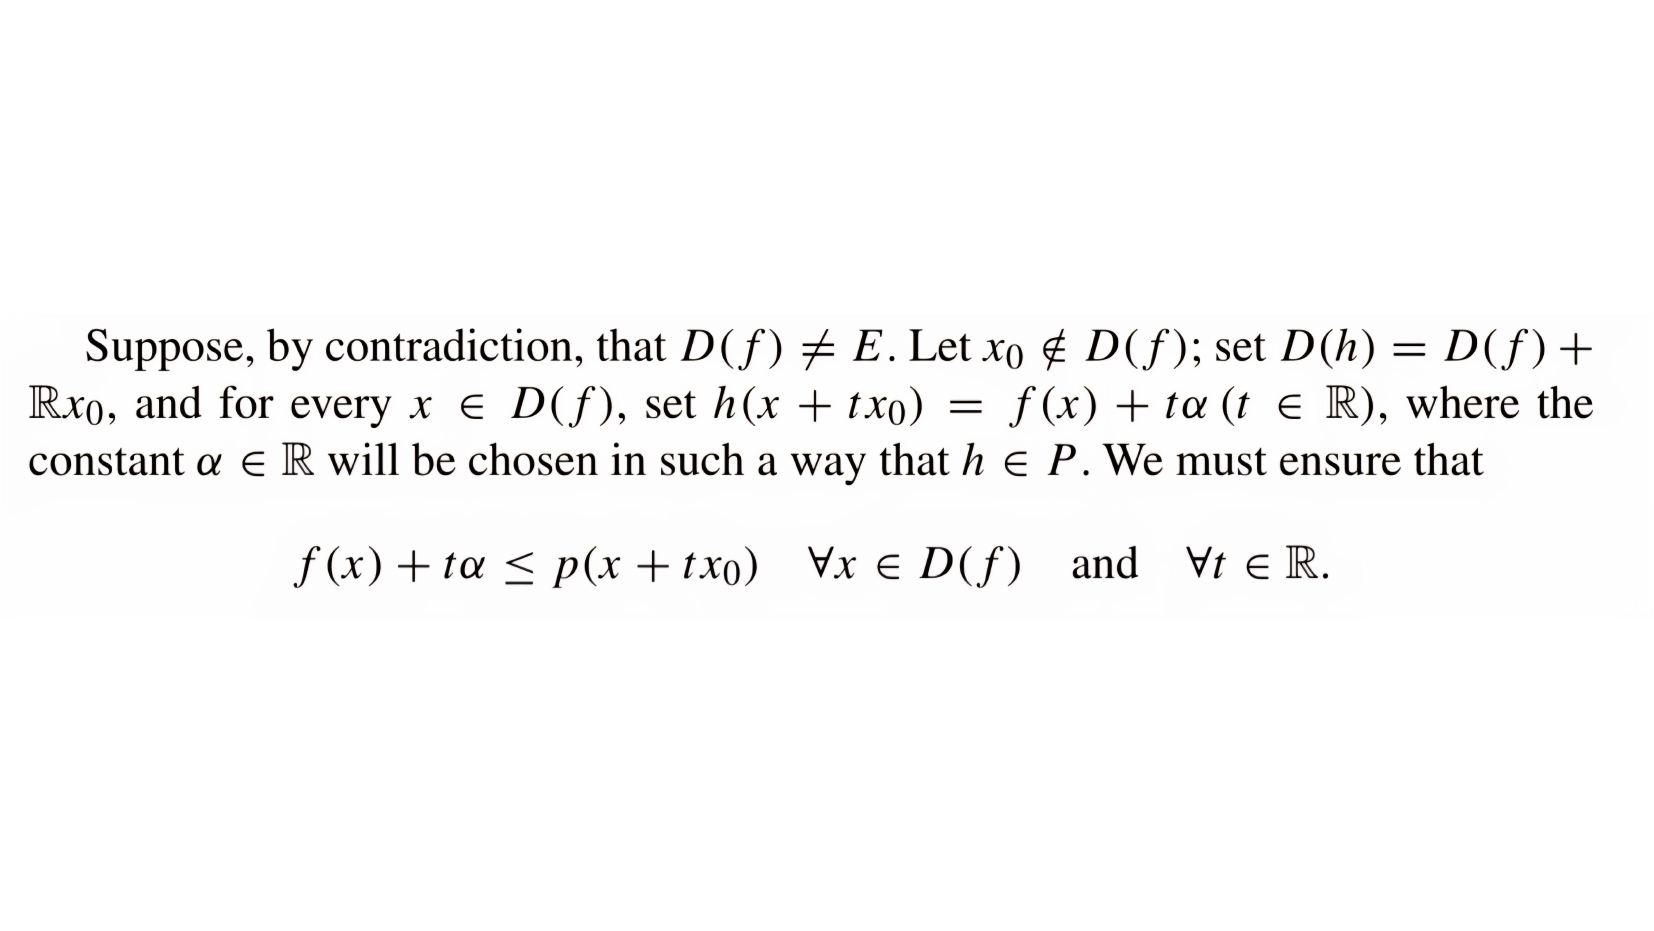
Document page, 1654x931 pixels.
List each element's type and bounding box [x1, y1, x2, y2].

picture [1, 314, 1654, 619]
